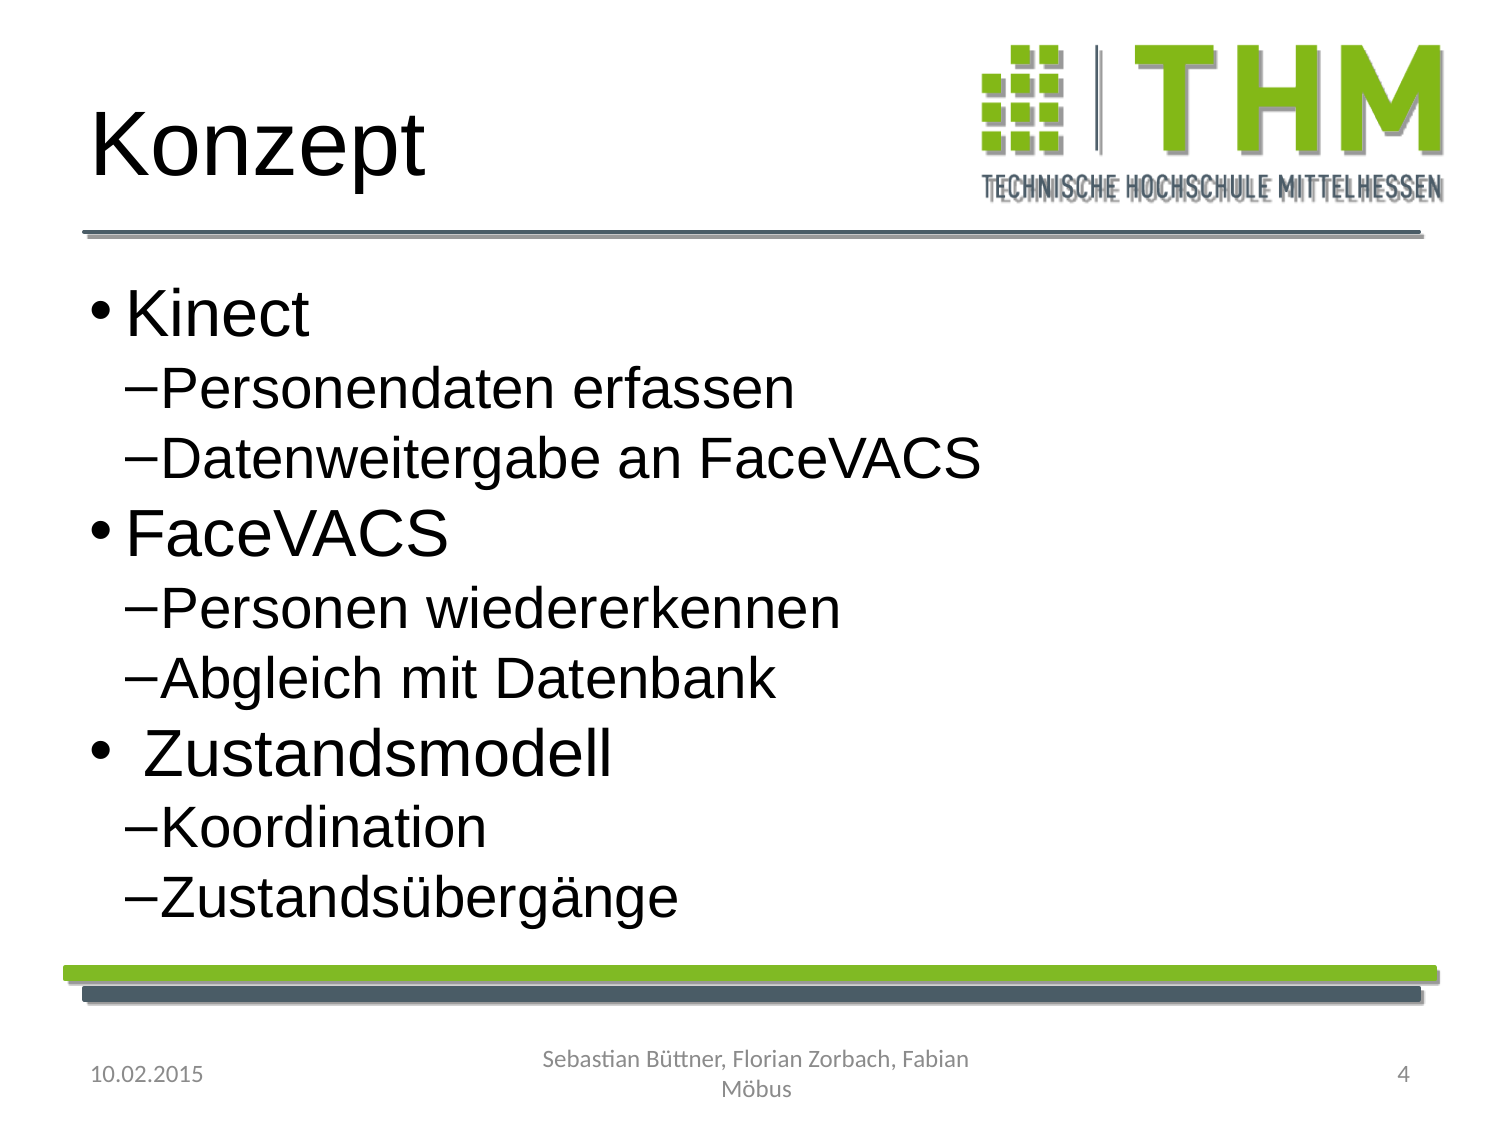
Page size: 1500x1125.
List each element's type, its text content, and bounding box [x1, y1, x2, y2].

text_box Sebastian Büttner, Florian Zorbach, Fabian Möbus [490, 1042, 1023, 1103]
picture [974, 30, 1448, 208]
text_box 10.02.2015 [74, 1042, 425, 1103]
text_box Kinect Personendaten erfassen Datenweitergabe an FaceVACS FaceVACS Personen wiedererkennen Abgleich mit Datenbank Zustandsmodell Koordination Zustandsübergänge [75, 262, 1425, 964]
text_box <number> [1074, 1042, 1425, 1103]
text_box Konzept [75, 45, 1425, 233]
